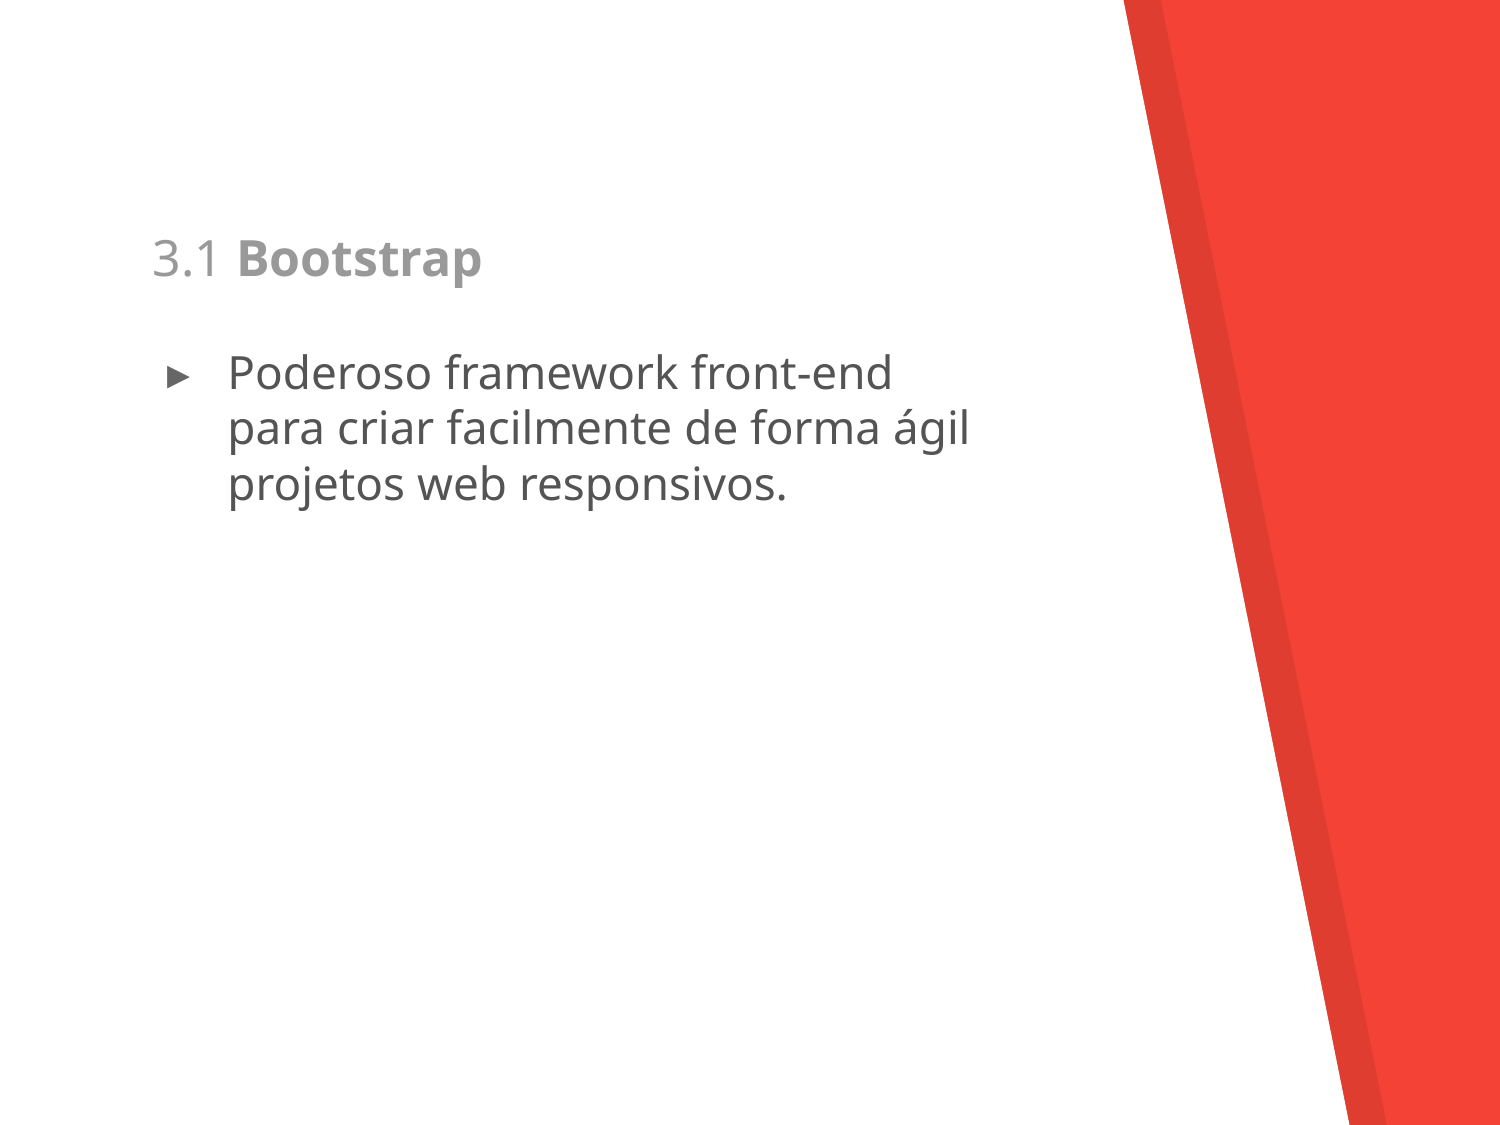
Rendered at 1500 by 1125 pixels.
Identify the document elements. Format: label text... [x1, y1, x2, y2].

title 3.1 Bootstrap [137, 195, 1011, 302]
list Poderoso framework front-end para criar facilmente de forma ágil projetos web responsivos. [137, 329, 1011, 823]
